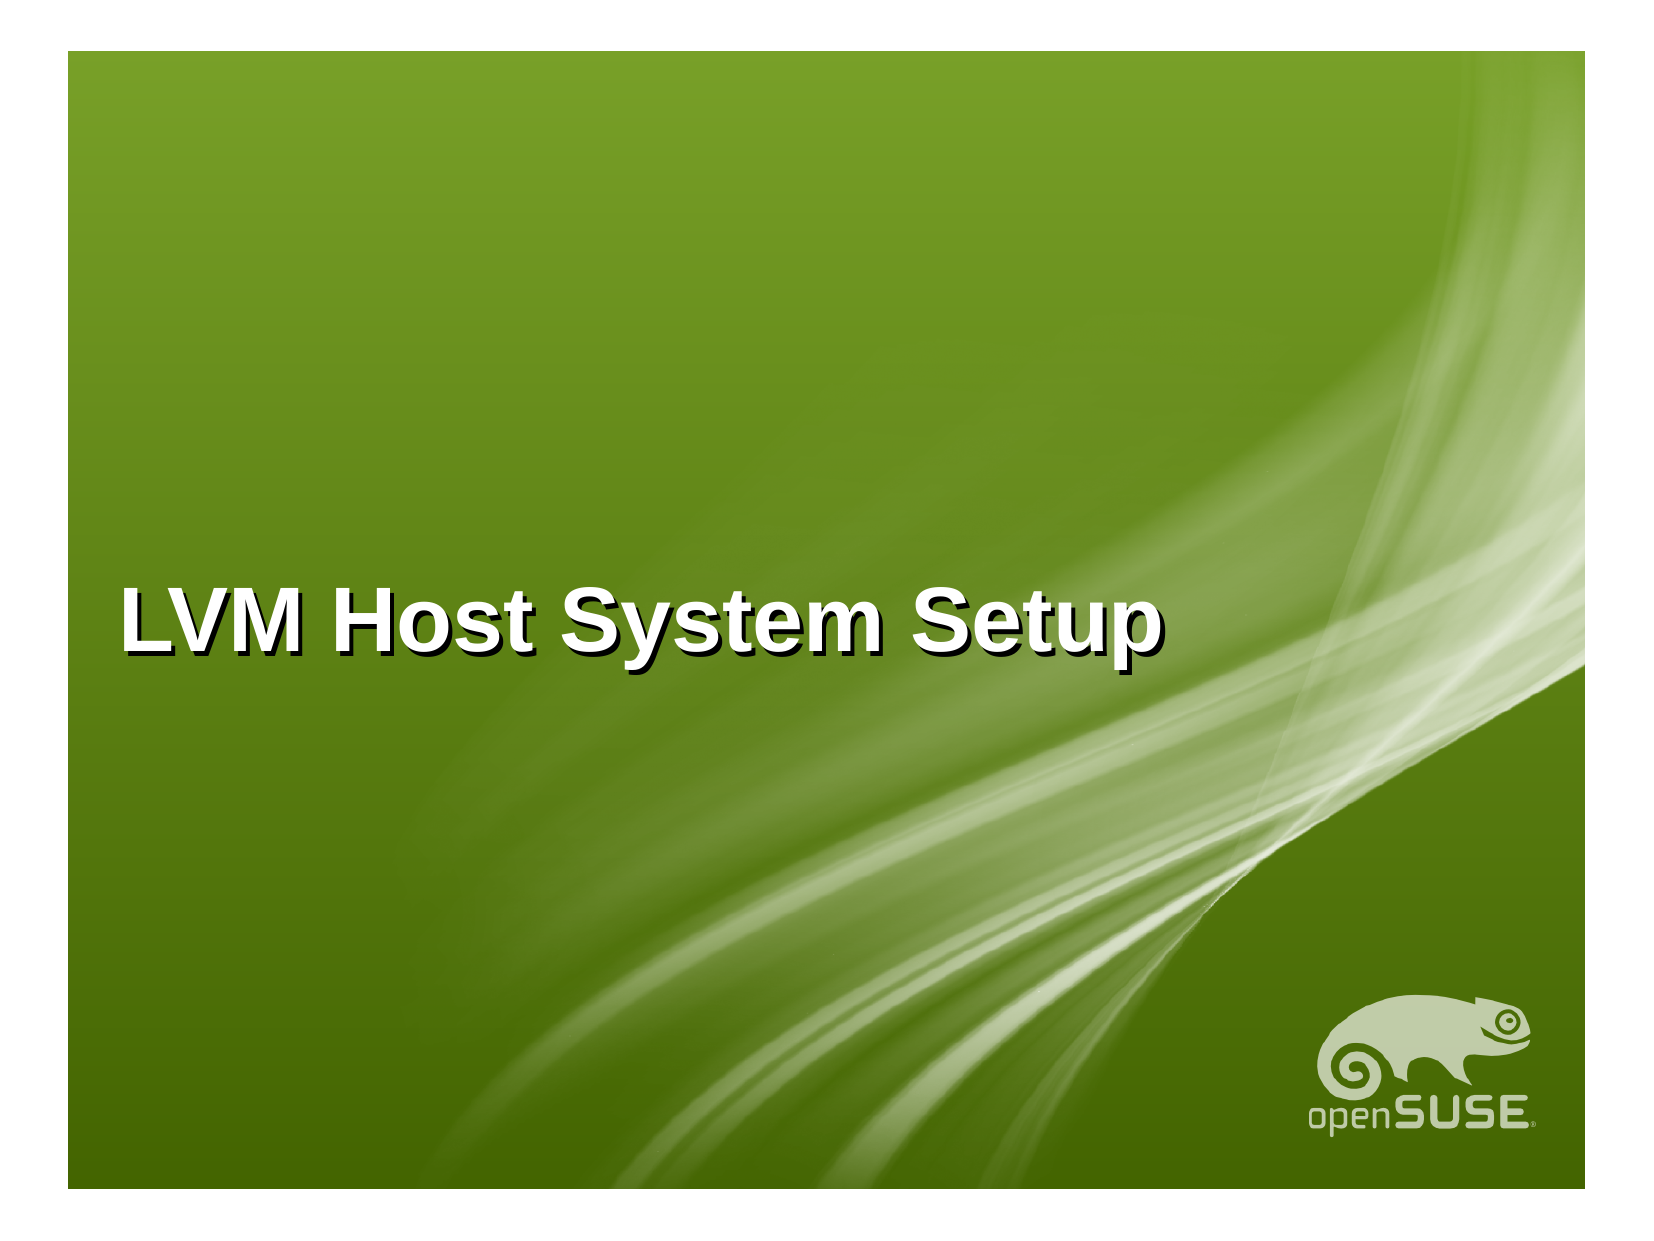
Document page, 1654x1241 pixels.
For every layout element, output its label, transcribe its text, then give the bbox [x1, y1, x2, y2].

title LVM Host System Setup [118, 457, 1607, 783]
picture [68, 51, 1585, 1189]
